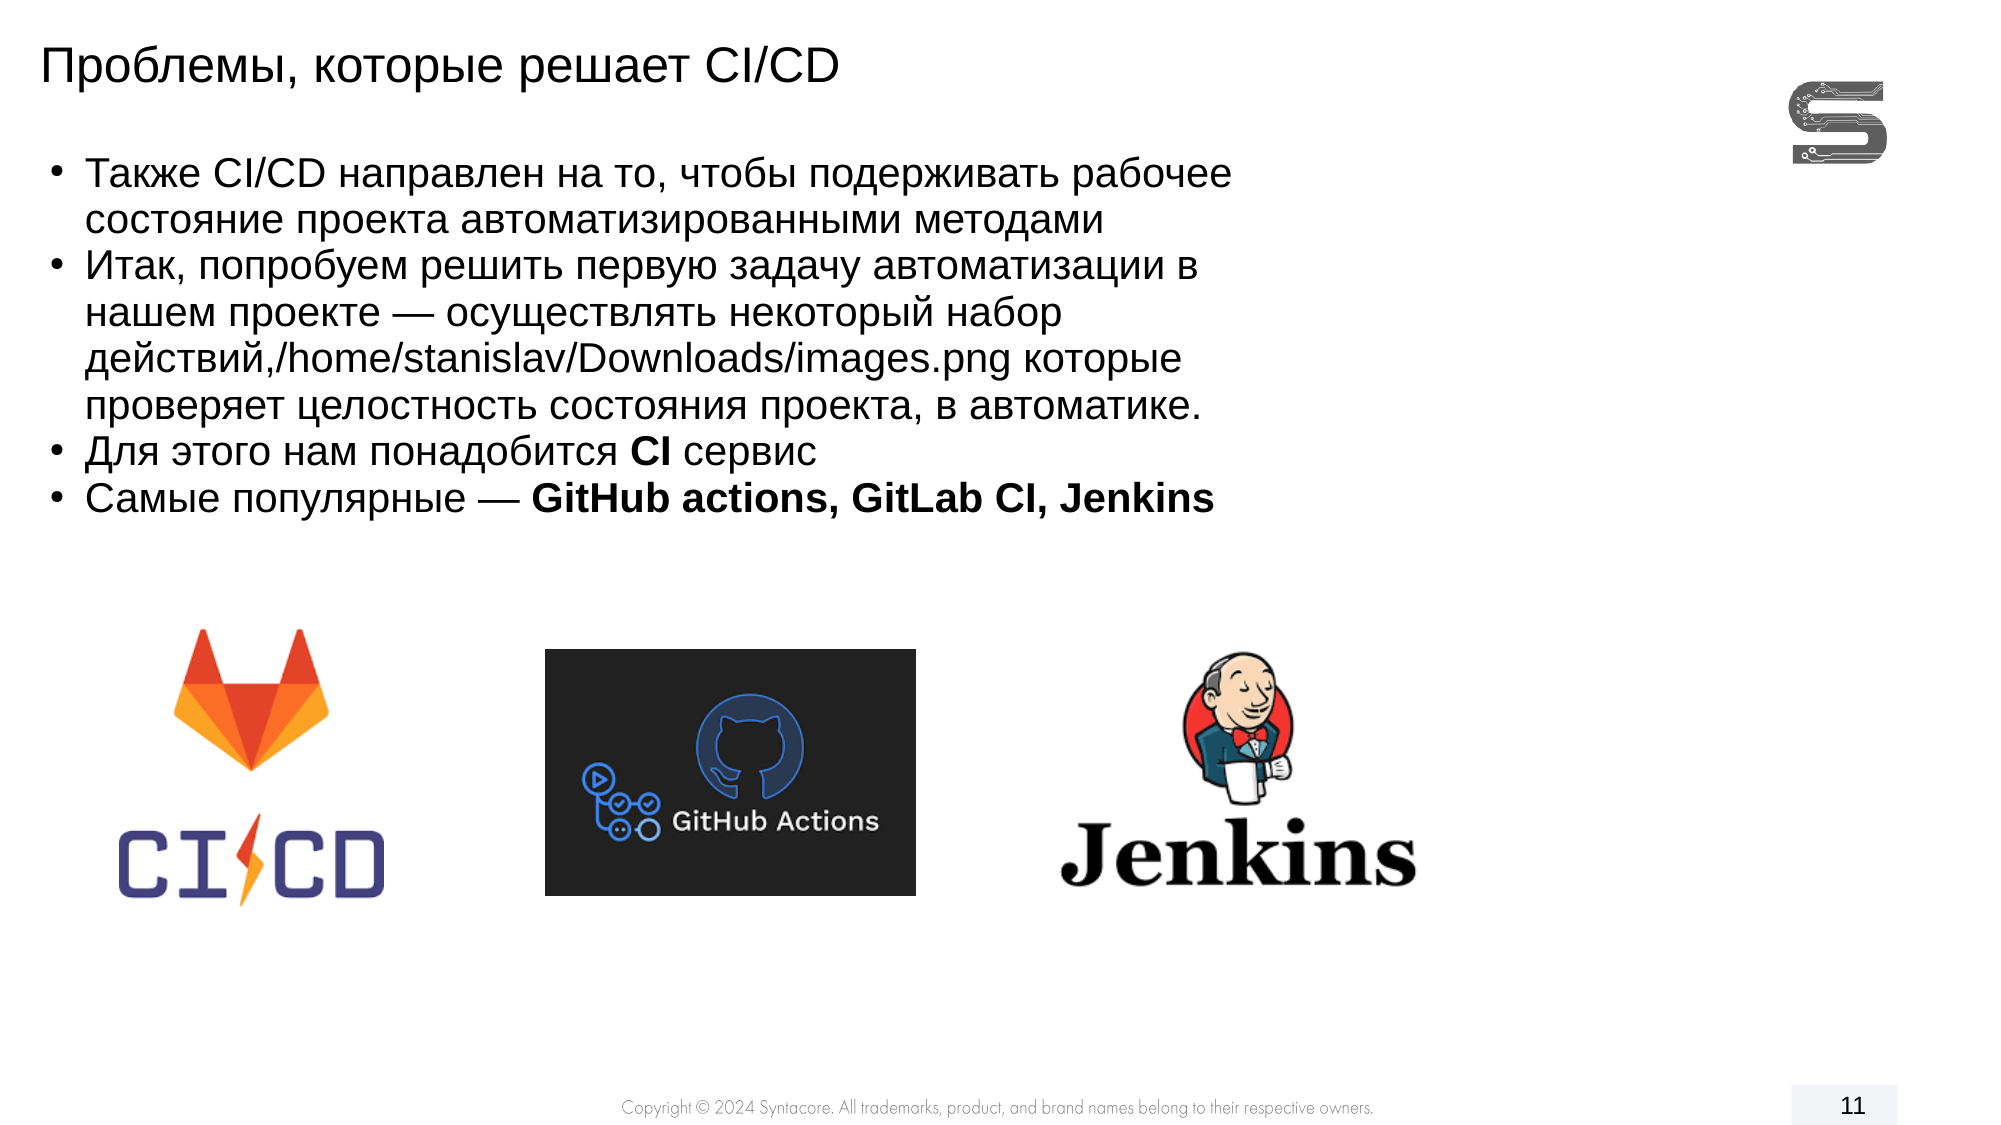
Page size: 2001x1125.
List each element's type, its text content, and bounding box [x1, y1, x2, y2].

picture [621, 1094, 1381, 1119]
text_box Проблемы, которые решает CI/CD [0, 29, 1000, 101]
picture [119, 620, 384, 916]
picture [1788, 81, 1887, 164]
text_box <number> [1825, 1084, 1969, 1125]
picture [1033, 649, 1447, 901]
picture [545, 649, 916, 896]
text_box Также CI/CD направлен на то, чтобы подерживать рабочее состояние проекта автоматизированными методами Итак, попробуем решить первую задачу автоматизации в нашем проекте — осуществлять некоторый набор действий,/home/stanislav/Downloads/images.png которые проверяет целостность состояния проекта, в автоматике. Для этого нам понадобится CI сервис Самые популярные — GitHub actions, GitLab CI, Jenkins [34, 141, 1329, 529]
